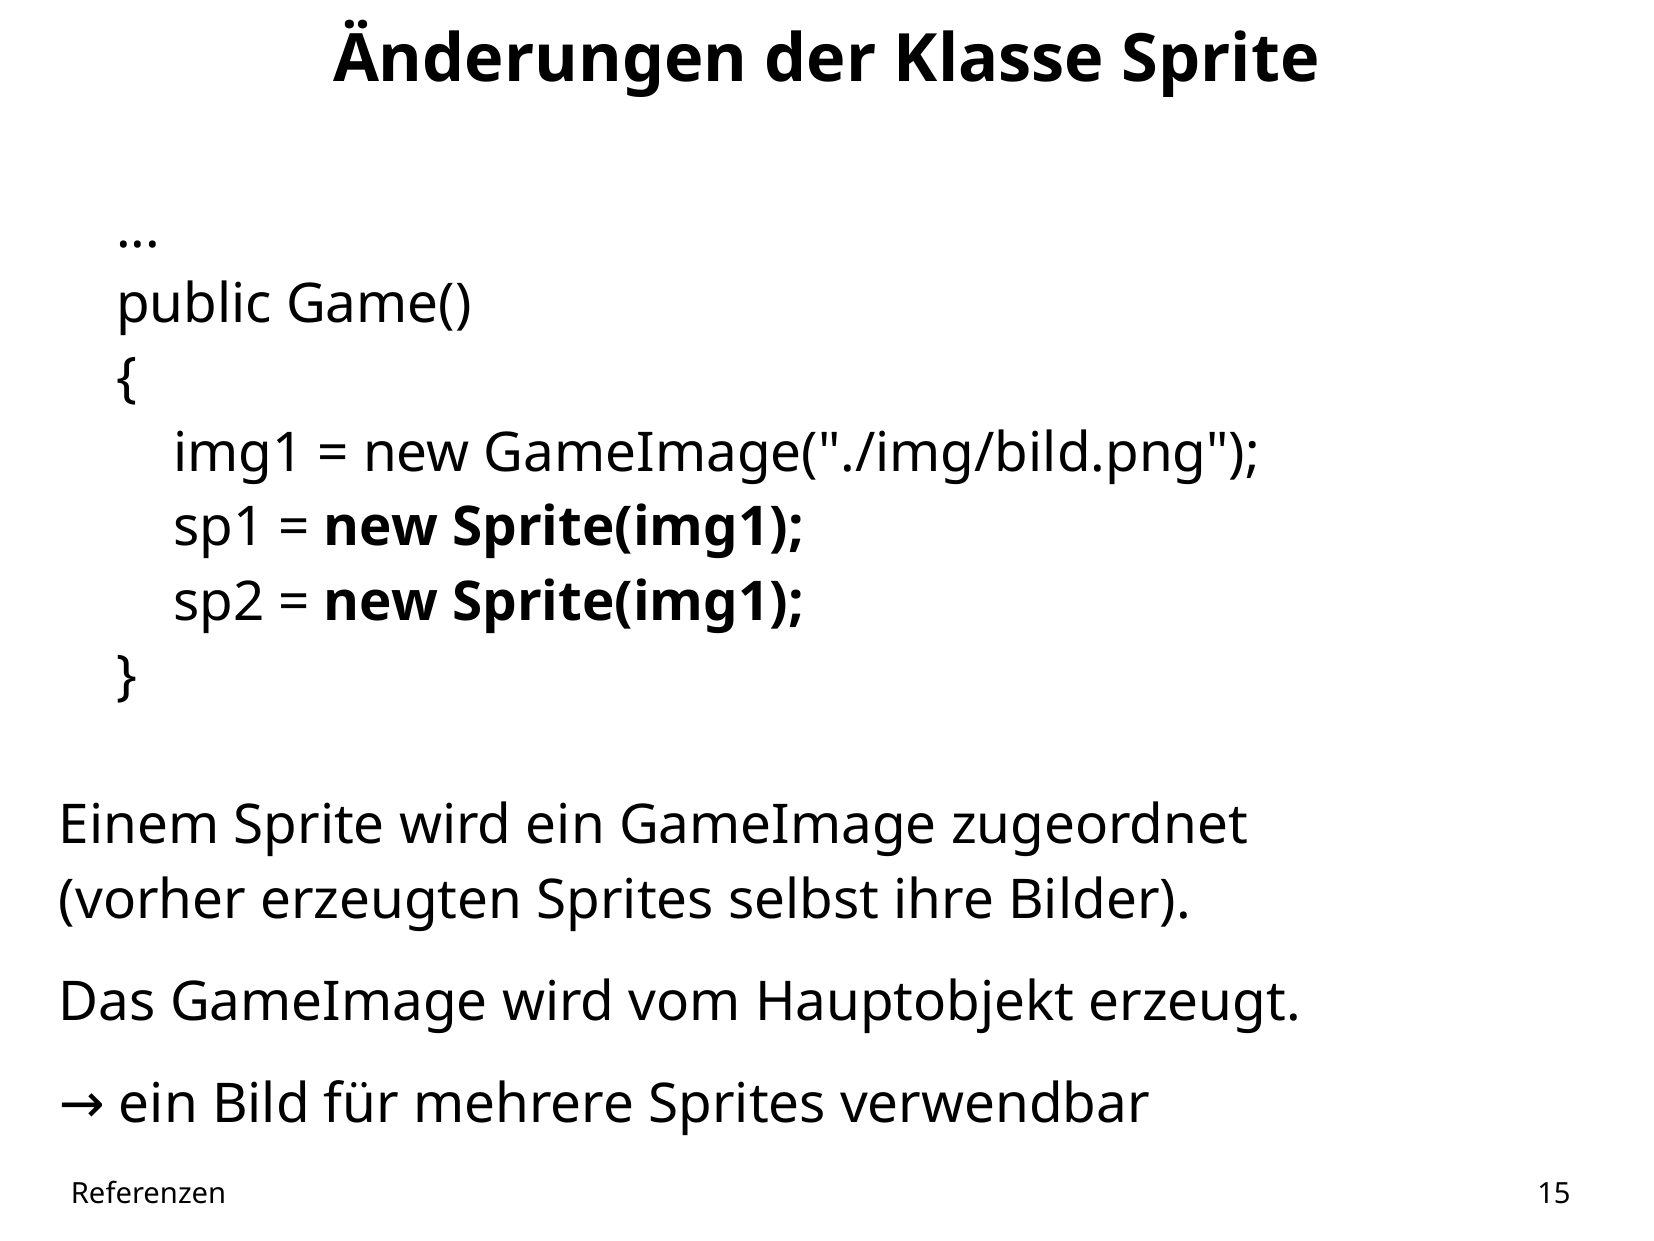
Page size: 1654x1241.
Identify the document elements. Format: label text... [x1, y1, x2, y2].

title Änderungen der Klasse Sprite [0, 5, 1654, 107]
list ... public Game() { img1 = new GameImage("./img/bild.png"); sp1 = new Sprite(img1); sp2 = new Sprite(img1); } Einem Sprite wird ein GameImage zugeordnet (vorher erzeugten Sprites selbst ihre Bilder). Das GameImage wird vom Hauptobjekt erzeugt. → ein Bild für mehrere Sprites verwendbar [59, 188, 1595, 1146]
